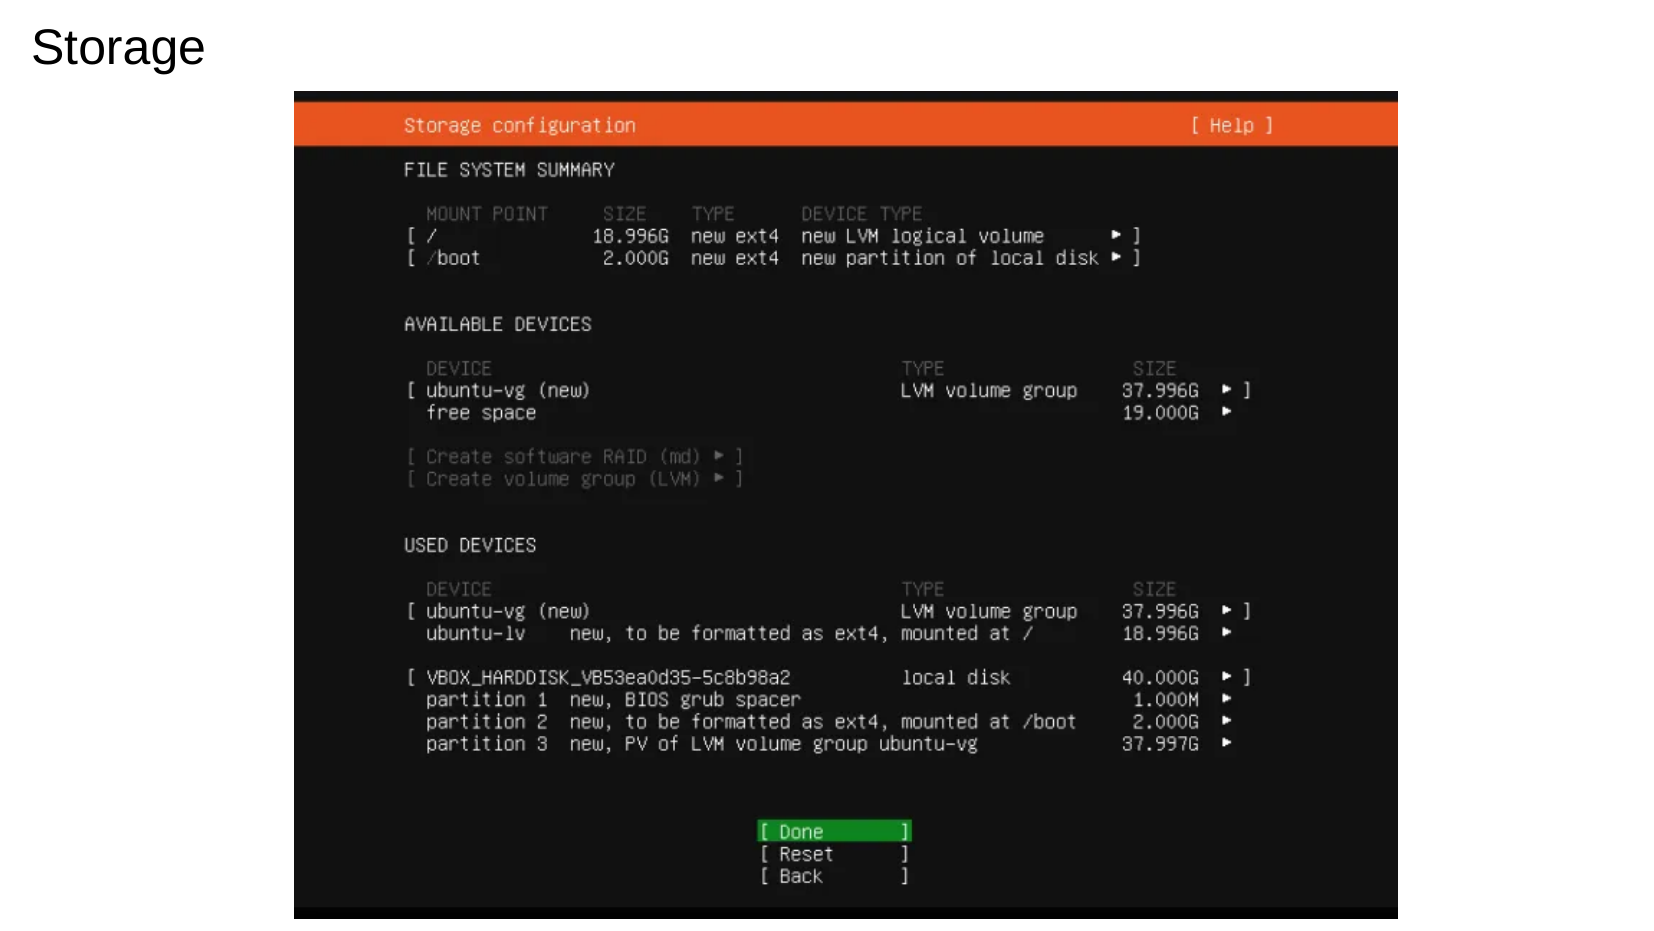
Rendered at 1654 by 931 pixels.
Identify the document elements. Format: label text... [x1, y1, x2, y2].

subtitle Storage [31, 18, 1520, 349]
picture [294, 91, 1398, 919]
